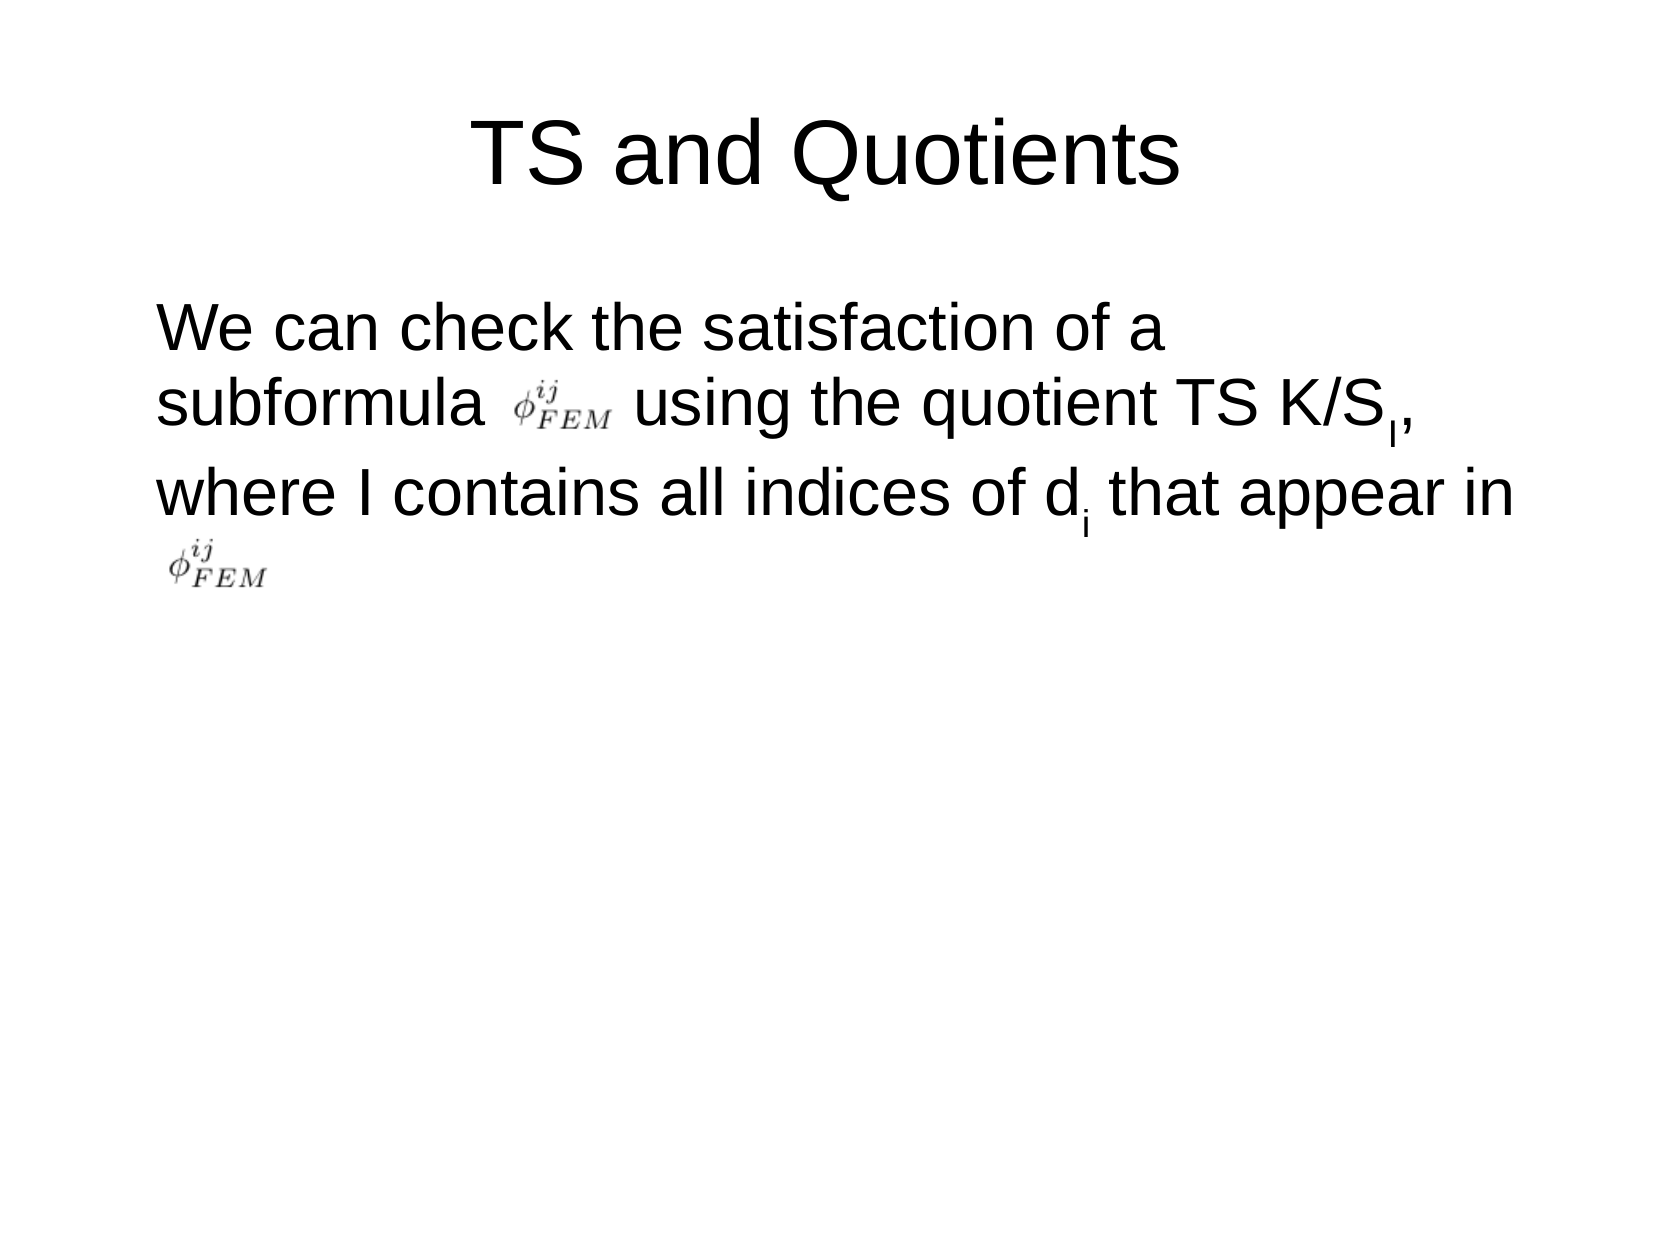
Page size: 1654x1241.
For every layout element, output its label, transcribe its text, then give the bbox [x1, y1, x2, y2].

picture [510, 374, 633, 442]
picture [165, 533, 288, 601]
list We can check the satisfaction of a subformula using the quotient TS K/SI, where I contains all indices of di that appear in [82, 290, 1571, 1010]
title TS and Quotients [82, 49, 1571, 257]
